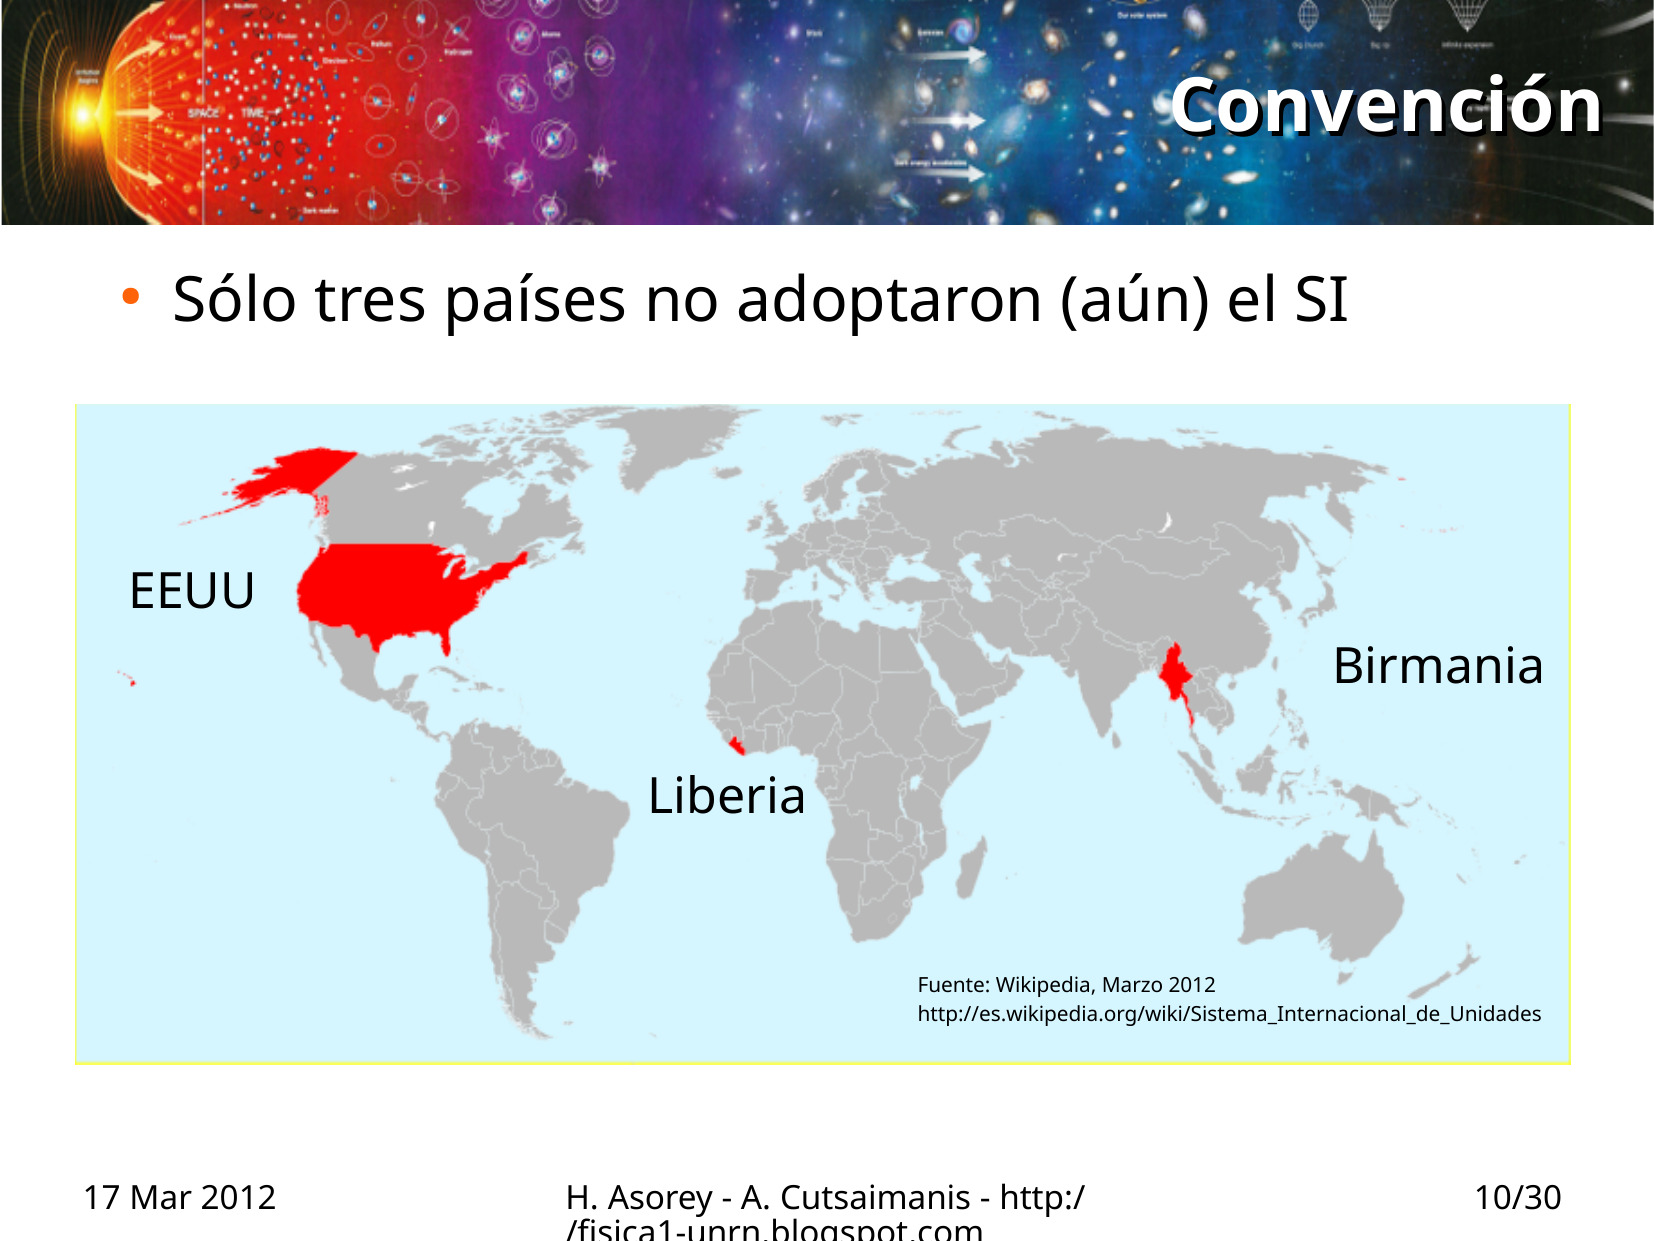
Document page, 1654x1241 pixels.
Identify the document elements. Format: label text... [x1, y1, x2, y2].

text_box EEUU [110, 544, 286, 631]
text_box Birmania [1314, 619, 1548, 706]
text_box Fuente: Wikipedia, Marzo 2012 http://es.wikipedia.org/wiki/Sistema_Internacional_de_Unidades [900, 960, 1521, 1036]
text_box Liberia [630, 750, 816, 836]
picture [1, 0, 1654, 225]
picture [75, 404, 1571, 1066]
title Convención [45, 15, 1606, 191]
list Sólo tres países no adoptaron (aún) el SI [101, 255, 1591, 355]
